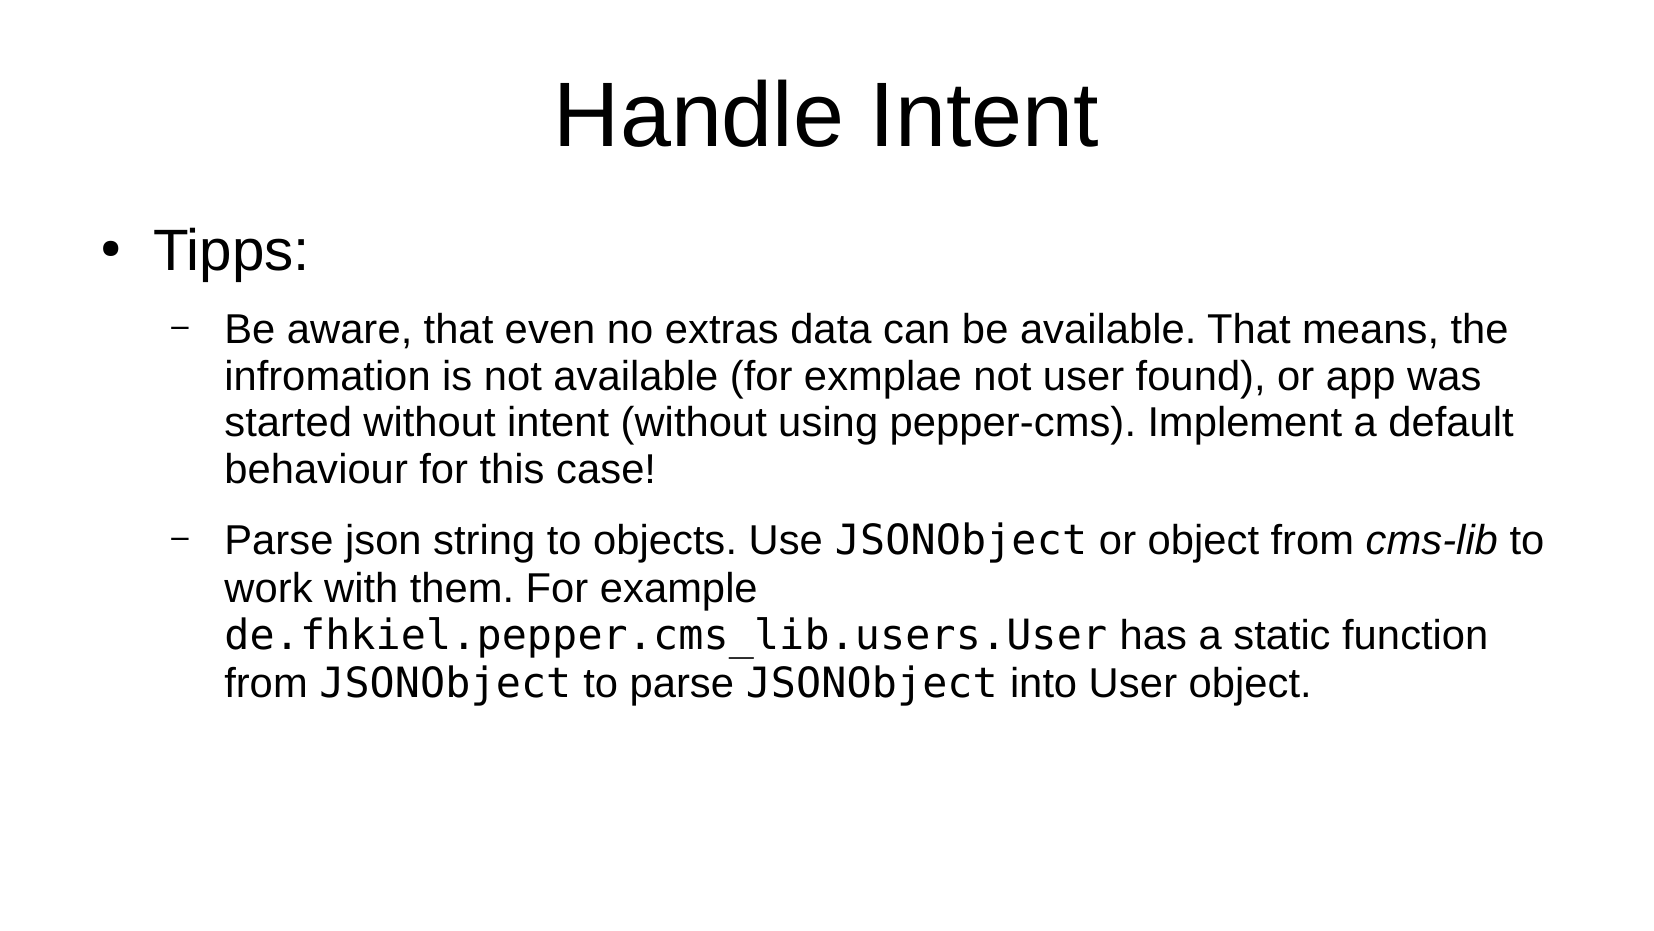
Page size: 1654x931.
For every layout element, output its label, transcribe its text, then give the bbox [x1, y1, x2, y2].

list Tipps: Be aware, that even no extras data can be available. That means, the infromation is not available (for exmplae not user found), or app was started without intent (without using pepper-cms). Implement a default behaviour for this case! Parse json string to objects. Use JSONObject or object from cms-lib to work with them. For example de.fhkiel.pepper.cms_lib.users.User has a static function from JSONObject to parse JSONObject into User object. [82, 217, 1571, 758]
title Handle Intent [82, 37, 1571, 193]
